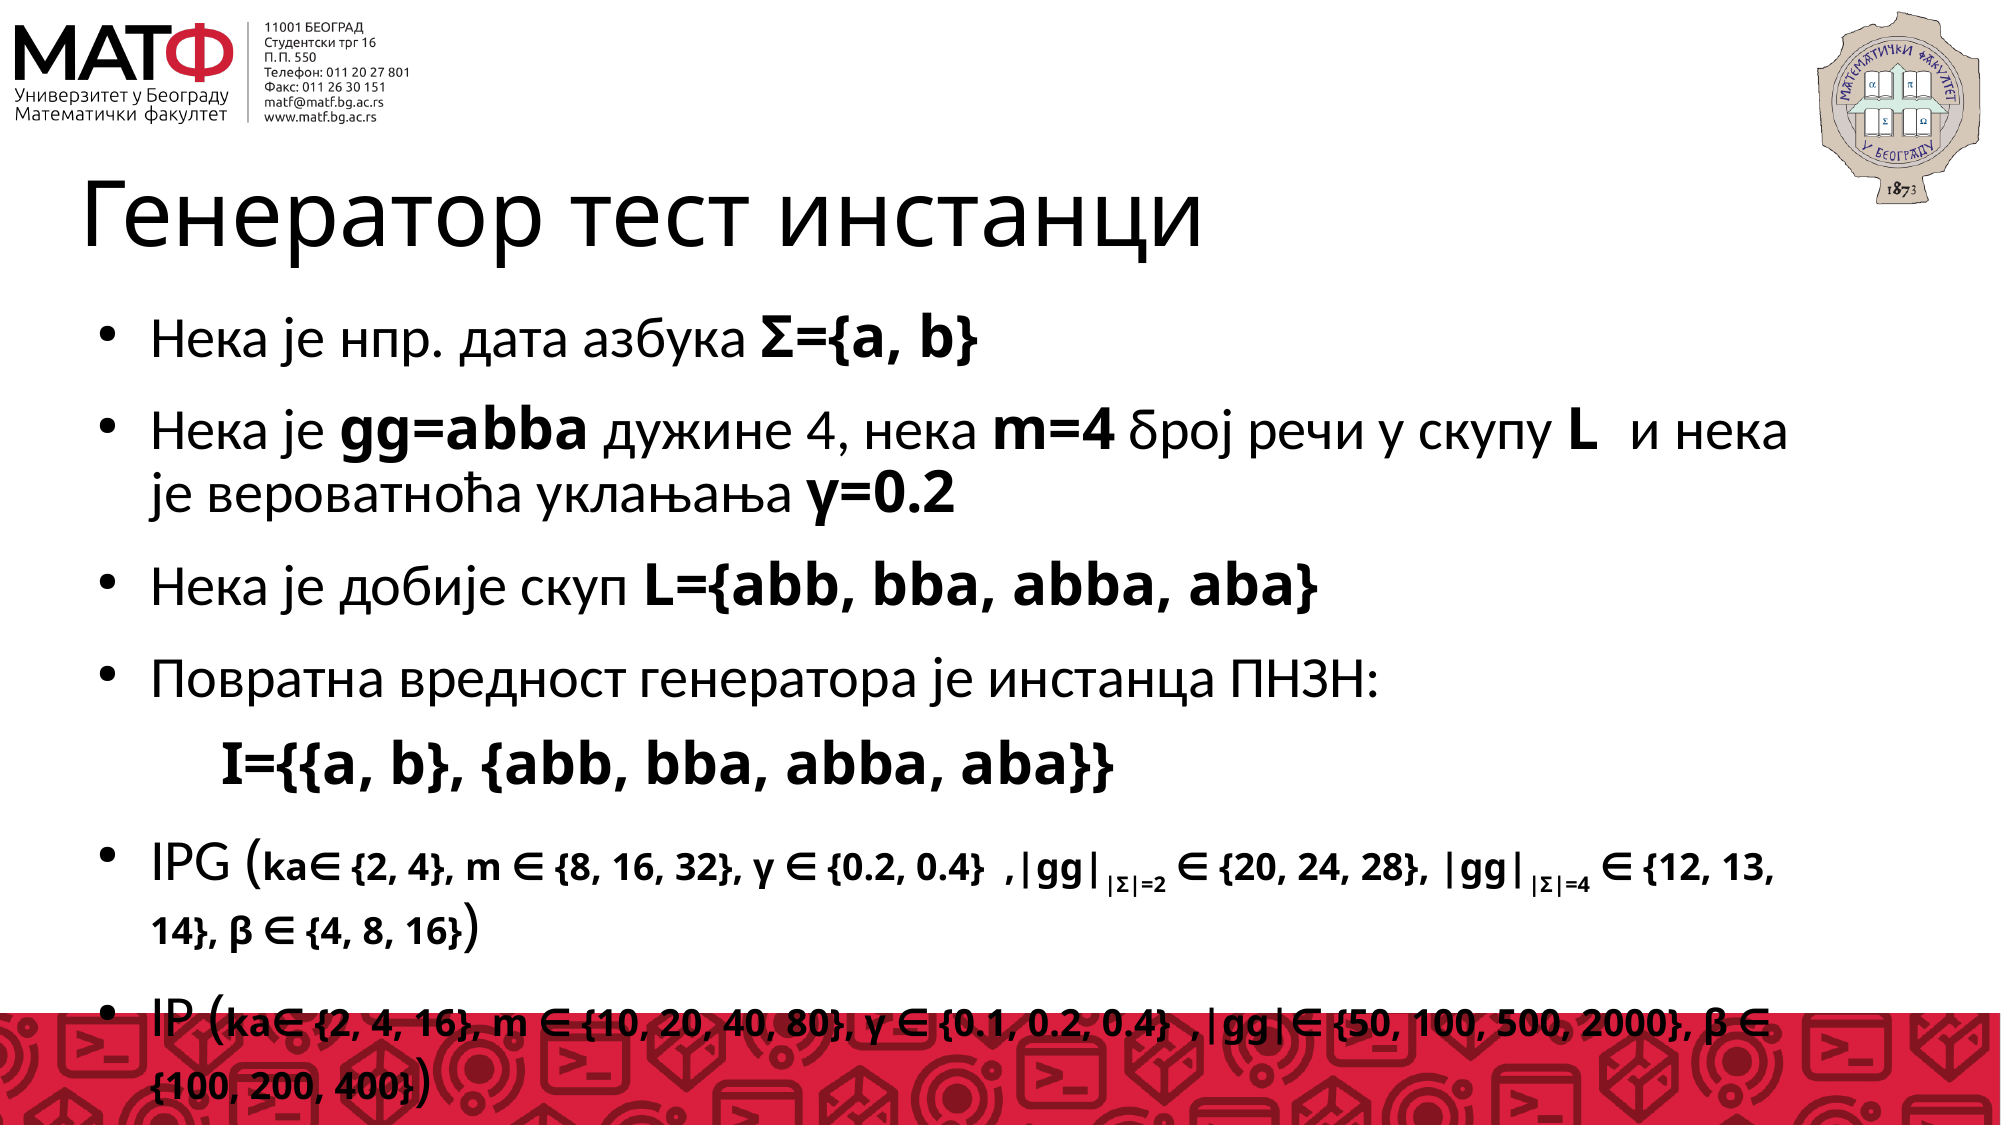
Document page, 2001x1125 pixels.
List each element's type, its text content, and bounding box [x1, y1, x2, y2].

picture [1140, 1017, 1146, 1026]
picture [1034, 1014, 1041, 1032]
picture [688, 1014, 695, 1032]
picture [1108, 1014, 1115, 1032]
picture [751, 1014, 758, 1032]
list Нека је нпр. дата азбука Σ={a, b} Нека је gg=abba дужине 4, нека m=4 број речи у скупу L и нека је вероватноћа уклањања γ=0.2 Нека је добије скуп L={abb, bba, abba, aba} Повратна вредност генератора је инстанца ПНЗН: I={{a, b}, {abb, bba, abba, aba}} IPG (ka∈ {2, 4}, m ∈ {8, 16, 32}, γ ∈ {0.2, 0.4} ,|gg||Σ|=2 ∈ {20, 24, 28}, |gg||Σ|=4 ∈ {12, 13, 14}, β ∈ {4, 8, 16}) IP (ka∈ {2, 4, 16}, m ∈ {10, 20, 40, 80}, γ ∈ {0.1, 0.2, 0.4} ,|gg|∈ {50, 100, 500, 2000}, β ∈ {100, 200, 400}) [64, 299, 1861, 1014]
picture [441, 1023, 449, 1032]
picture [1546, 1014, 1553, 1032]
picture [1376, 1014, 1383, 1032]
picture [1440, 1014, 1447, 1032]
picture [0, 0, 435, 147]
picture [1948, 0, 1995, 225]
picture [960, 1014, 967, 1032]
picture [1652, 1014, 1659, 1032]
picture [377, 1017, 383, 1026]
picture [729, 1017, 735, 1026]
picture [1461, 1014, 1468, 1032]
picture [173, 1014, 186, 1018]
picture [0, 1013, 2001, 1125]
picture [1631, 1014, 1638, 1032]
picture [815, 1014, 822, 1032]
picture [1610, 1014, 1617, 1032]
picture [624, 1014, 631, 1032]
picture [1712, 1014, 1721, 1032]
picture [793, 1024, 801, 1032]
title Генератор тест инстанци [64, 155, 1863, 278]
picture [1525, 1014, 1532, 1032]
